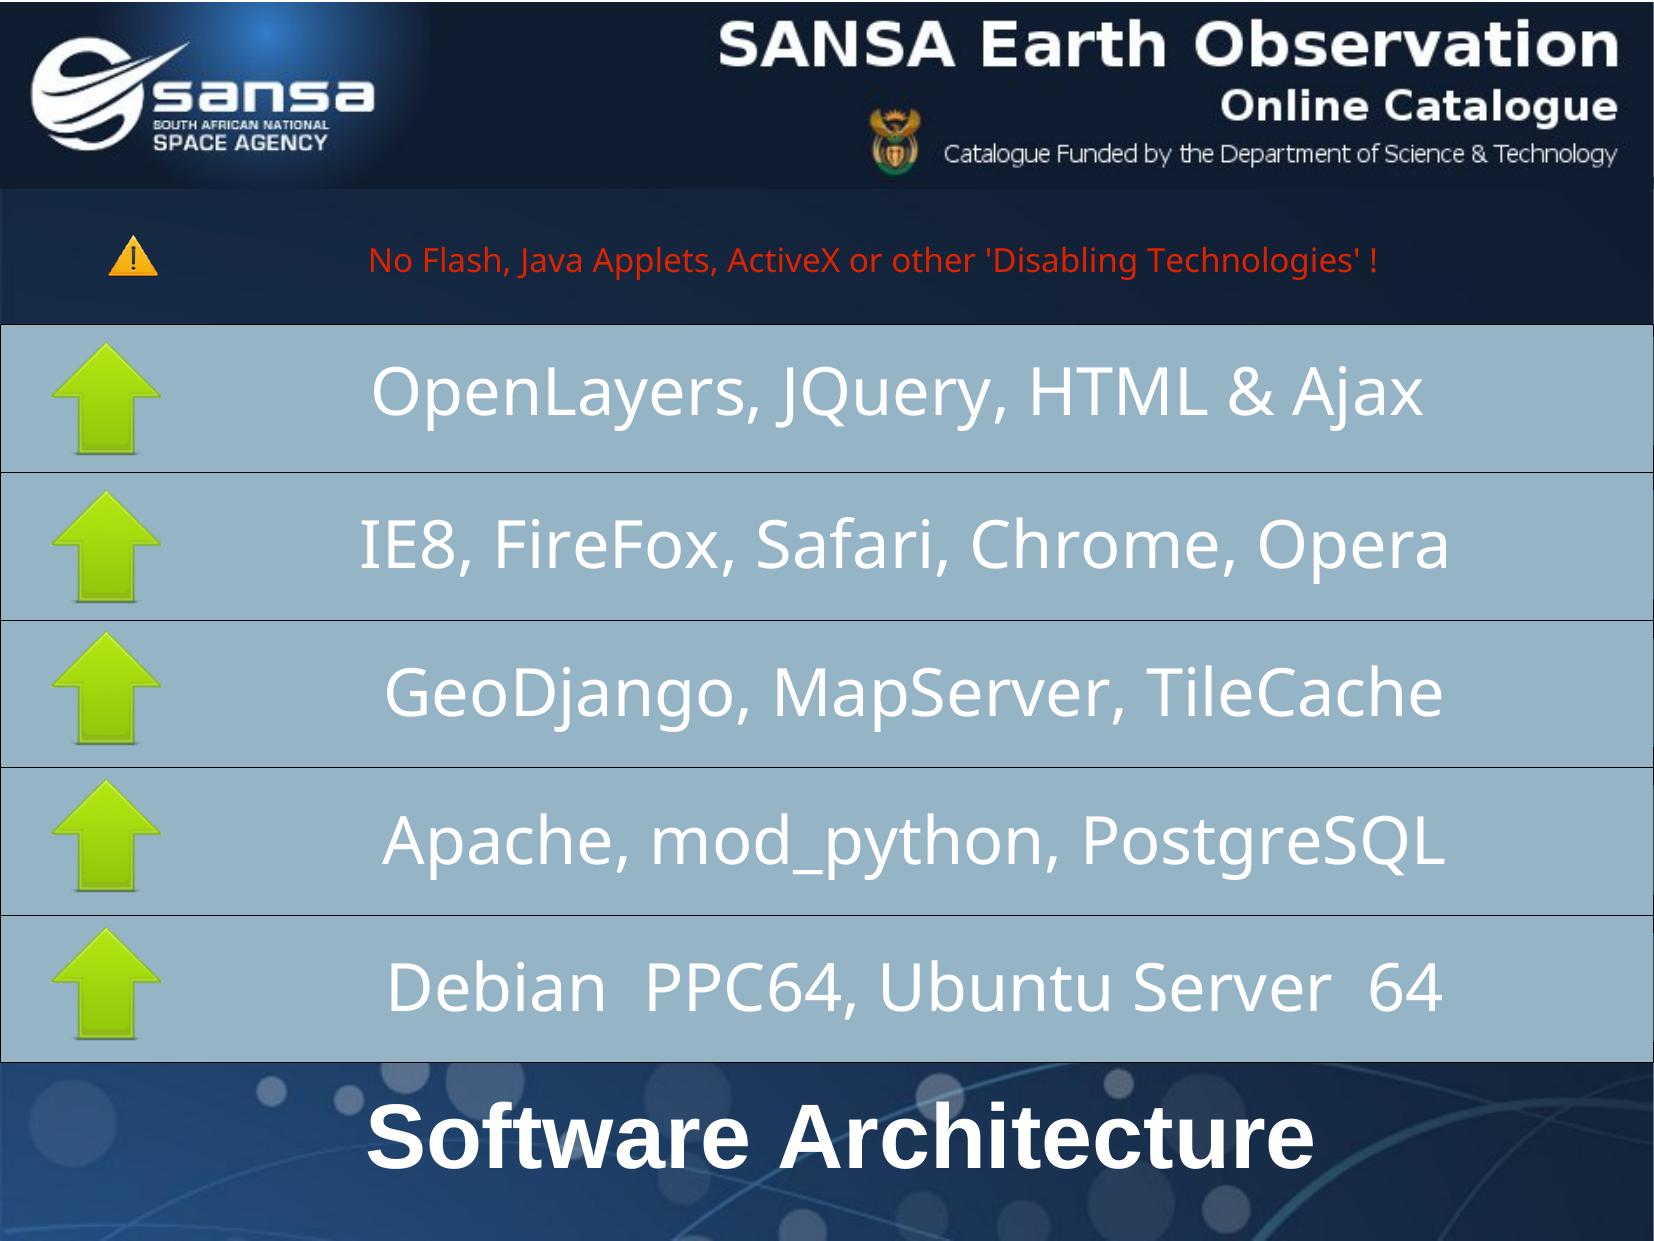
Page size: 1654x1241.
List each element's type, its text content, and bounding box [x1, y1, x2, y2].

text_box Debian PPC64, Ubuntu Server 64 [177, 933, 1654, 1043]
text_box No Flash, Java Applets, ActiveX or other 'Disabling Technologies' ! [47, 229, 1654, 291]
text_box Apache, mod_python, PostgreSQL [177, 785, 1654, 895]
picture [108, 234, 158, 280]
text_box OpenLayers, JQuery, HTML & Ajax [177, 336, 1654, 446]
picture [49, 779, 166, 896]
picture [49, 342, 166, 459]
picture [49, 631, 166, 748]
text_box [0, 324, 1654, 1063]
text_box GeoDjango, MapServer, TileCache [177, 637, 1654, 747]
text_box IE8, FireFox, Safari, Chrome, Opera [177, 490, 1654, 600]
picture [49, 490, 166, 606]
picture [49, 927, 166, 1043]
title Software Architecture [0, 1063, 1654, 1241]
picture [0, 2, 1654, 324]
